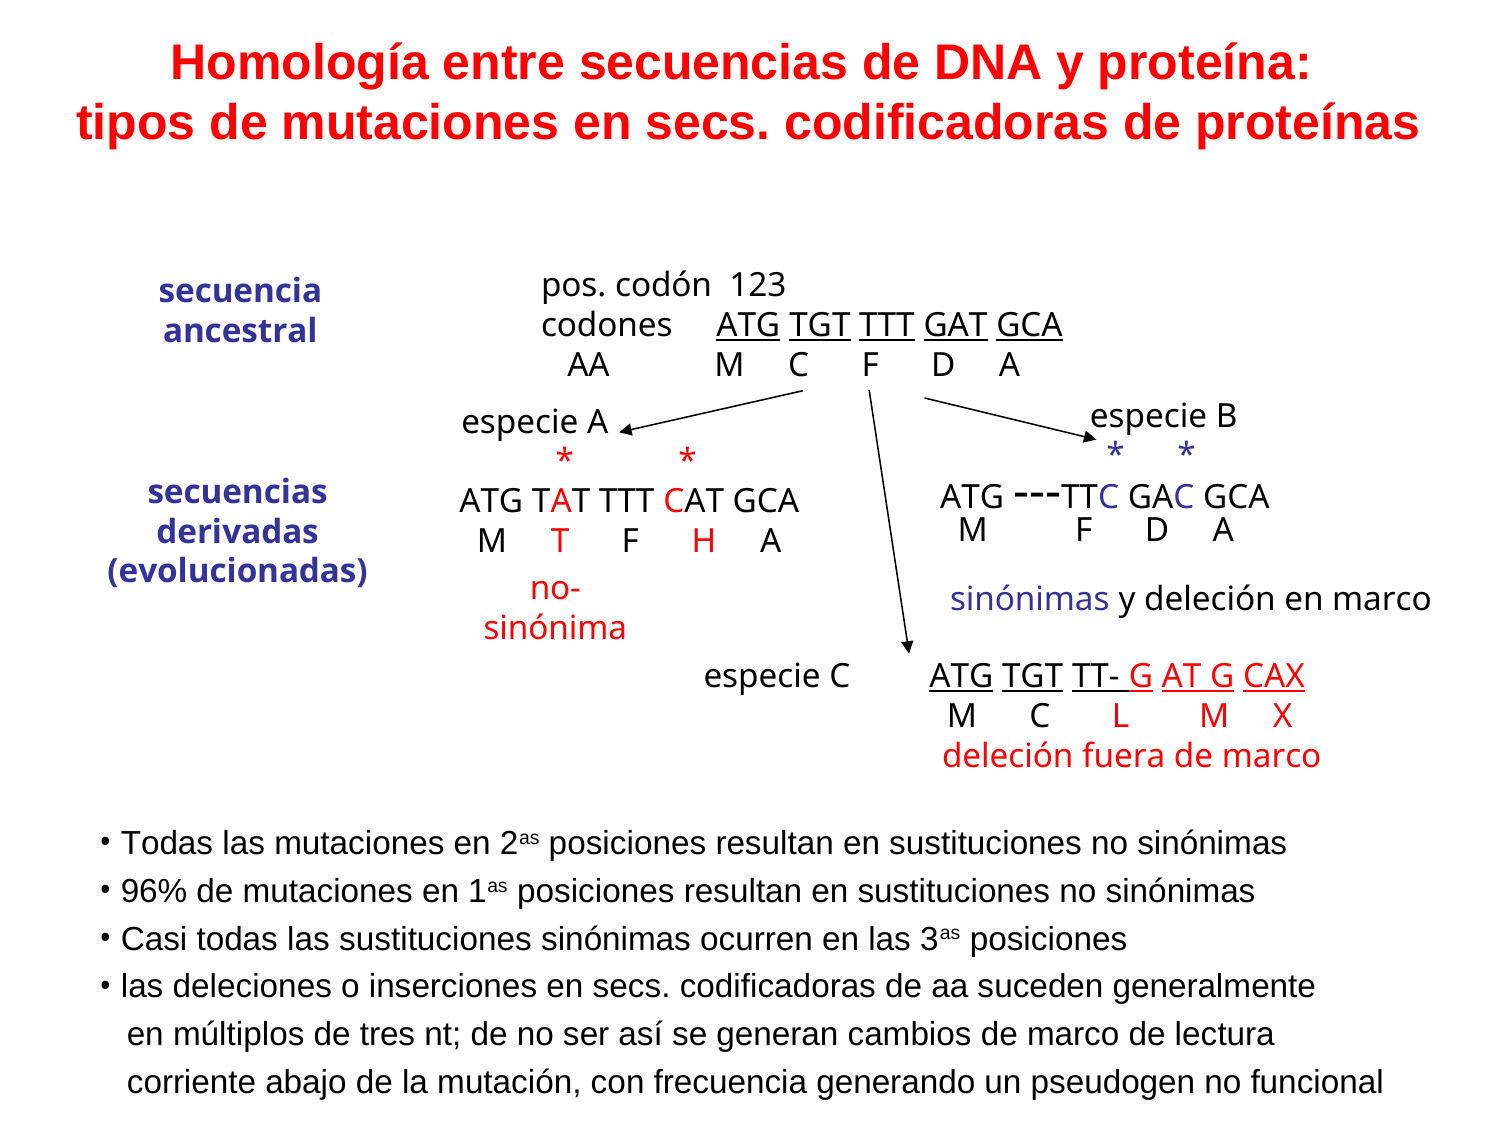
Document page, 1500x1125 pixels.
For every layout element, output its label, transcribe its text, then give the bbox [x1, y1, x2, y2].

text_box deleción fuera de marco [927, 727, 1337, 783]
text_box Homología entre secuencias de DNA y proteína: tipos de mutaciones en secs. codificadoras de proteínas [61, 21, 1437, 158]
text_box secuencias derivadas (evolucionadas) [92, 462, 383, 598]
text_box secuencia ancestral [143, 261, 338, 357]
text_box sinónimas y deleción en marco [935, 569, 1448, 625]
text_box ATG TGT TT- G AT G CAX M C L M X [914, 646, 1320, 742]
text_box especie A [446, 392, 624, 449]
text_box pos. codón 123 codones ATG TGT TTT GAT GCA AA M C F D A [526, 255, 1078, 391]
text_box * * ATG TAT TTT CAT GCA M T F H A [444, 431, 815, 568]
text_box especie B [1075, 386, 1253, 442]
text_box Todas las mutaciones en 2as posiciones resultan en sustituciones no sinónimas 96% de mutaciones en 1as posiciones resultan en sustituciones no sinónimas Casi todas las sustituciones sinónimas ocurren en las 3as posiciones las deleciones o inserciones en secs. codificadoras de aa suceden generalmente en múltiplos de tres nt; de no ser así se generan cambios de marco de lectura corriente abajo de la mutación, con frecuencia generando un pseudogen no funcional [84, 805, 1401, 1108]
text_box * * ATG ---TTC GAC GCA M F D A [925, 434, 1285, 555]
text_box no- sinónima [468, 558, 643, 654]
text_box especie C [688, 646, 866, 702]
